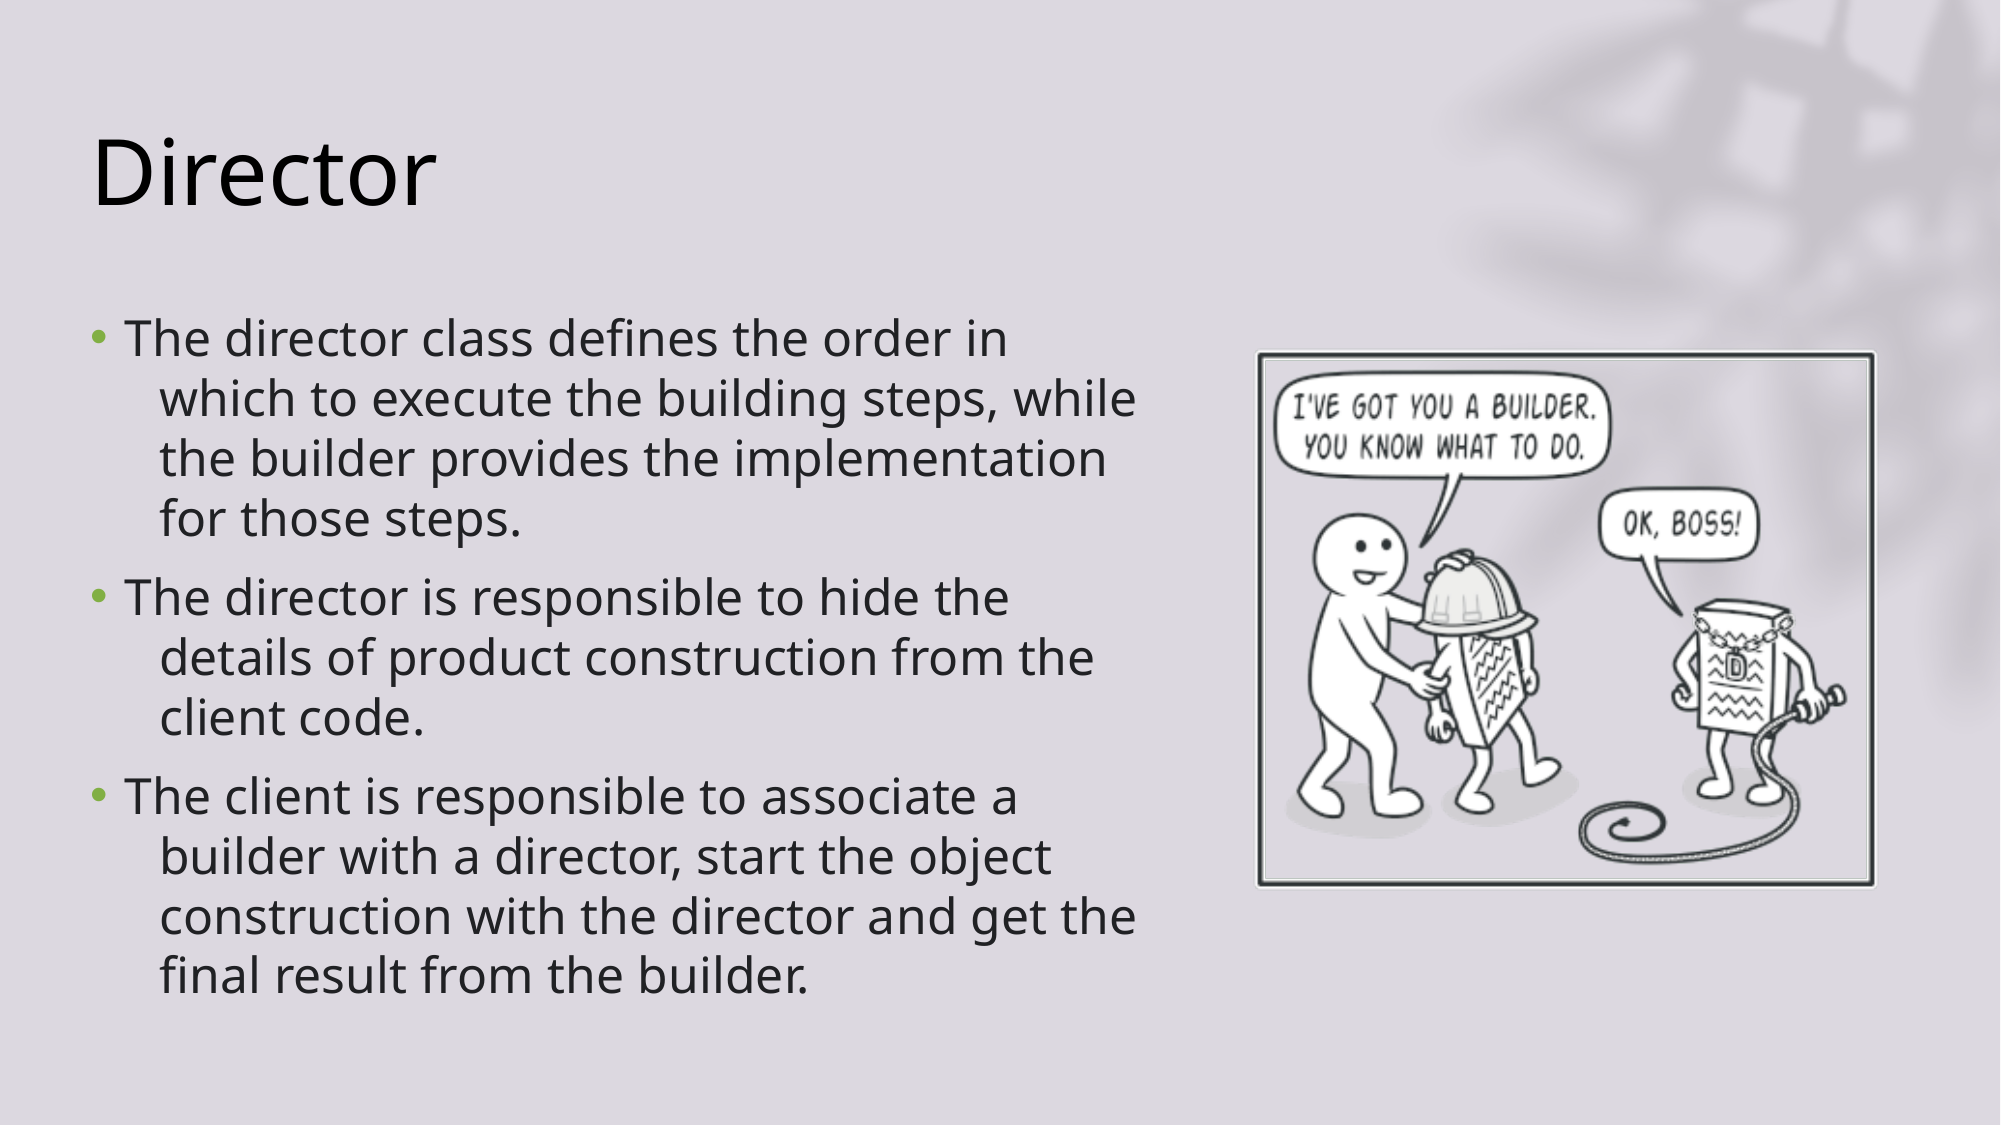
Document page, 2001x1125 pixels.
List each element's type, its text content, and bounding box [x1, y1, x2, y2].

title Director [75, 60, 1863, 278]
picture [1235, 330, 1898, 910]
list The director class defines the order in which to execute the building steps, while the builder provides the implementation for those steps. The director is responsible to hide the details of product construction from the client code. The client is responsible to associate a builder with a director, start the object construction with the director and get the final result from the builder. [75, 299, 1164, 1014]
